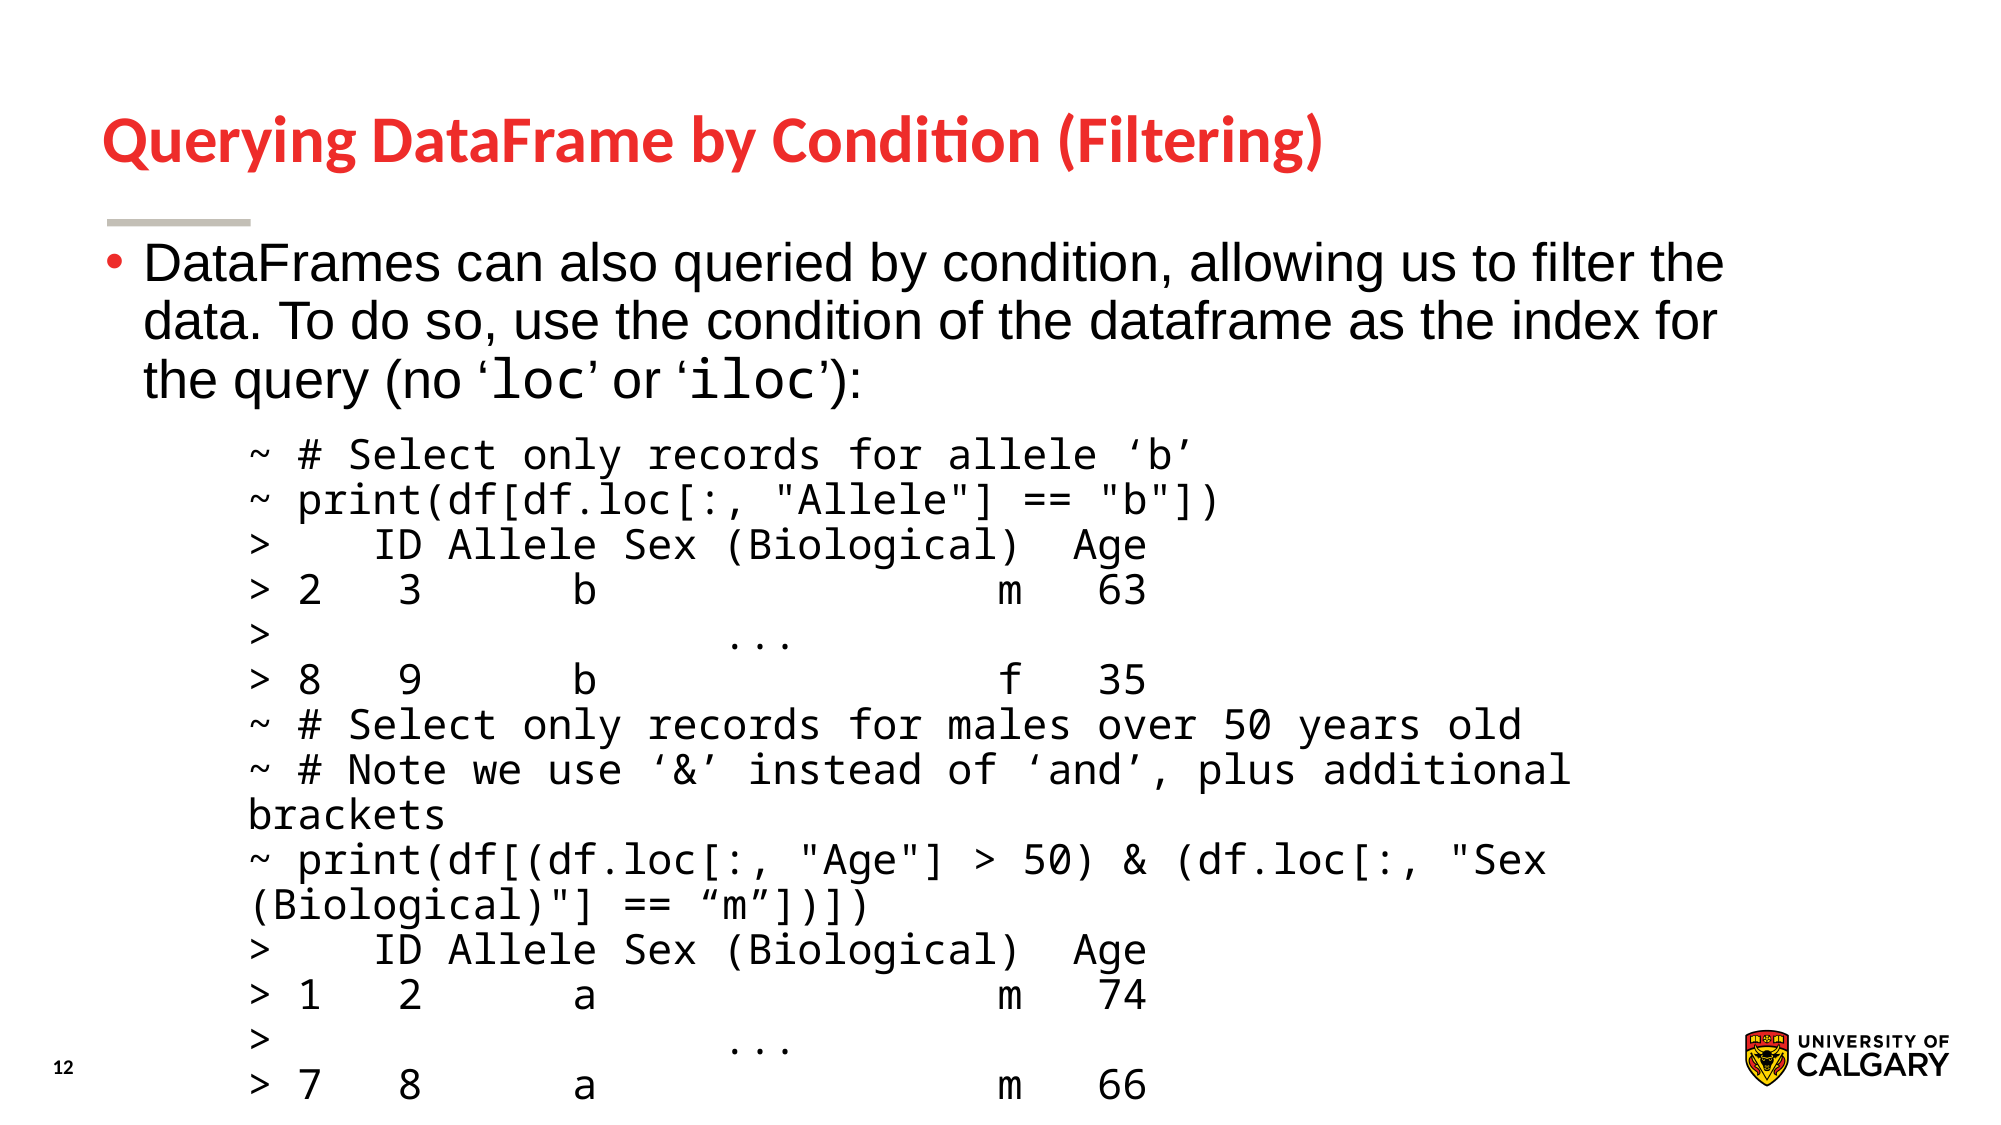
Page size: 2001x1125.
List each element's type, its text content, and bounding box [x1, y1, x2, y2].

list DataFrames can also queried by condition, allowing us to filter the data. To do so, use the condition of the dataframe as the index for the query (no ‘loc’ or ‘iloc’): ~ # Select only records for allele ‘b’ ~ print(df[df.loc[:, "Allele"] == "b"]) > ID Allele Sex (Biological) Age > 2 3 b m 63 > ... > 8 9 b f 35 ~ # Select only records for males over 50 years old ~ # Note we use ‘&’ instead of ‘and’, plus additional brackets ~ print(df[(df.loc[:, "Age"] > 50) & (df.loc[:, "Sex (Biological)"] == “m”])]) > ID Allele Sex (Biological) Age > 1 2 a m 74 > ... > 7 8 a m 66 [91, 227, 1774, 941]
title Querying DataFrame by Condition (Filtering) [87, 60, 1774, 222]
picture [1722, 1012, 1972, 1099]
